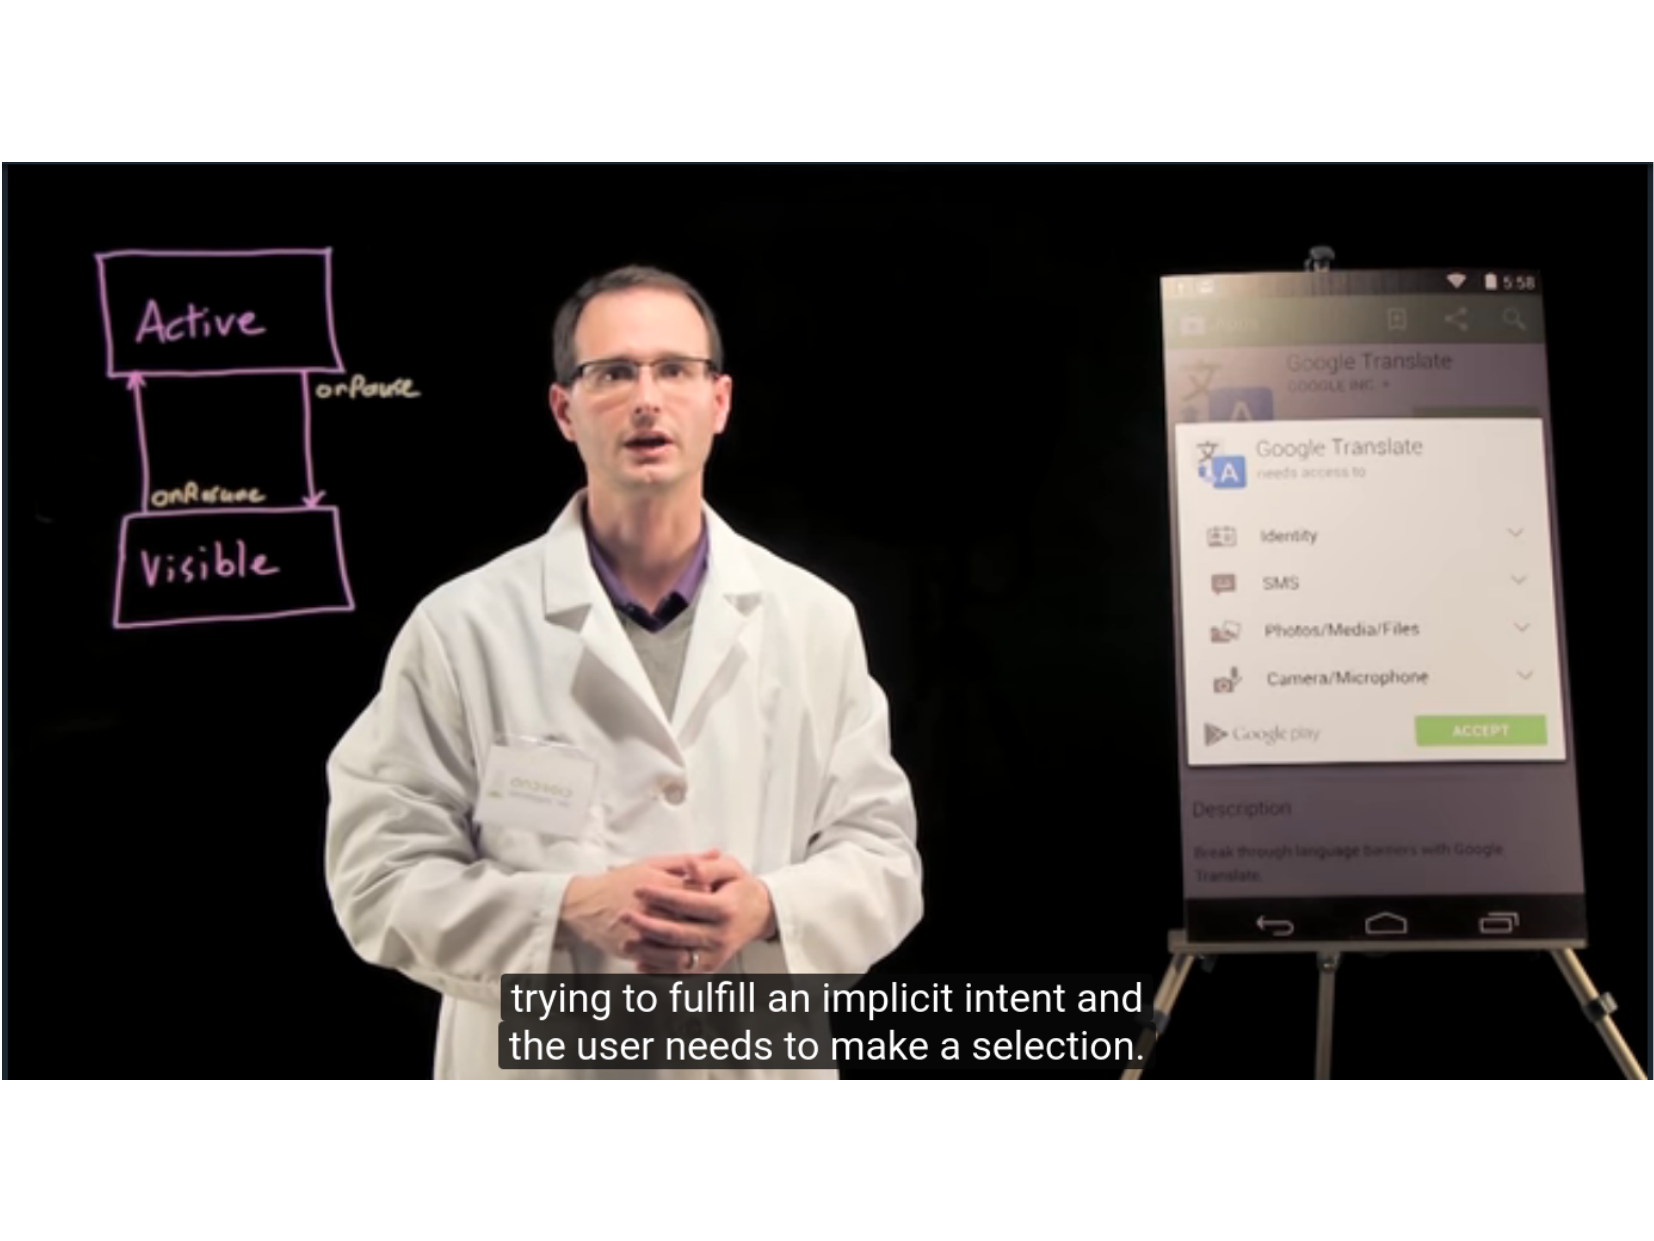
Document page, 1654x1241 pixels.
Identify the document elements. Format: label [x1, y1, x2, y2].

picture [2, 162, 1654, 1080]
